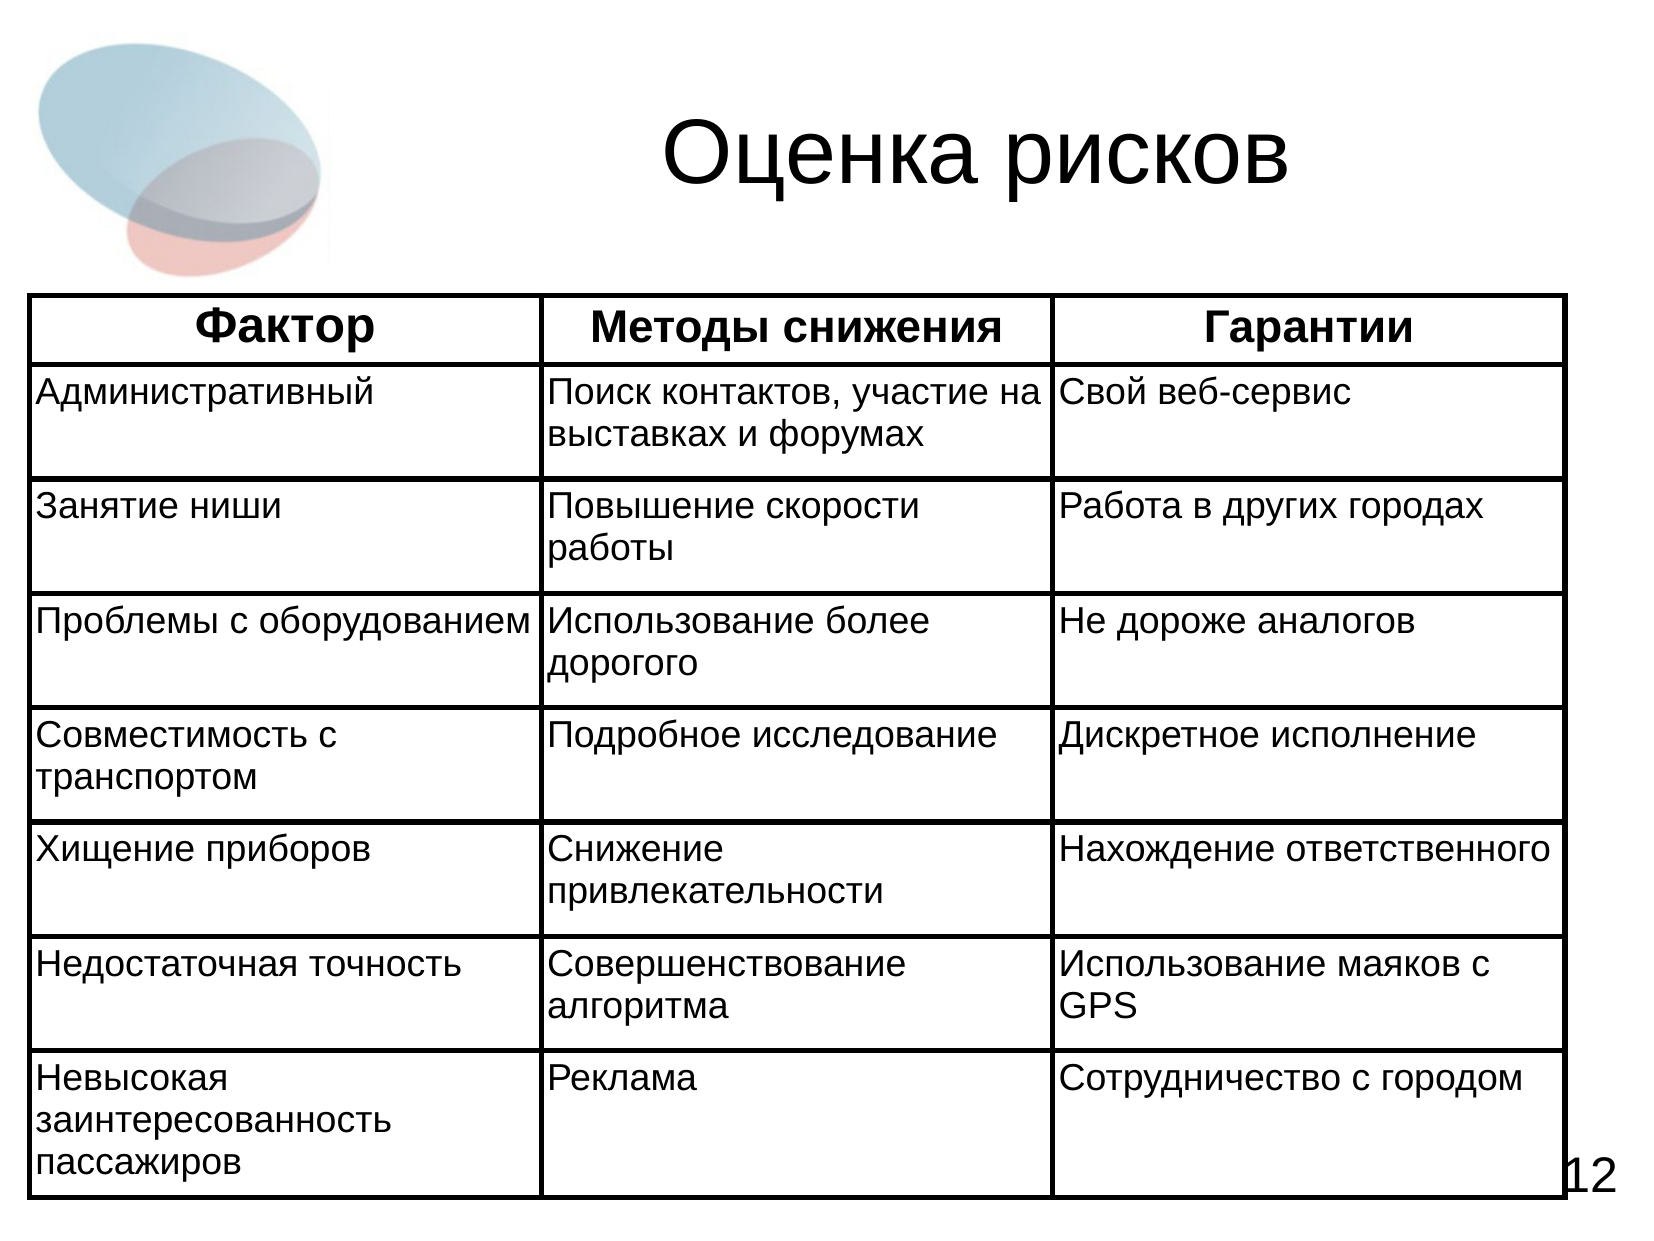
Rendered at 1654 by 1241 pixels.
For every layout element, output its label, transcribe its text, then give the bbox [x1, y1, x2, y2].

table_cell Использование маяков с GPS [1055, 939, 1562, 1048]
table_cell Реклама [544, 1053, 1050, 1195]
title Оценка рисков [383, 0, 1571, 307]
table_header Гарантии [1055, 298, 1562, 362]
table_cell Нахождение ответственного [1055, 825, 1562, 934]
table_cell Подробное исследование [544, 710, 1050, 819]
table_cell Использование более дорогого [544, 596, 1050, 705]
table_header Фактор [32, 298, 539, 362]
table_cell Административный [32, 367, 539, 476]
table_header Методы снижения [544, 298, 1050, 362]
table_cell Недостаточная точность [32, 939, 539, 1048]
table_cell Хищение приборов [32, 825, 539, 934]
table_cell Проблемы с оборудованием [32, 596, 539, 705]
text_box 12 [1568, 1162, 1575, 1188]
table_cell Повышение скорости работы [544, 482, 1050, 591]
table_cell Не дороже аналогов [1055, 596, 1562, 705]
text_box 12 [1547, 1139, 1633, 1211]
table_cell Совместимость с транспортом [32, 710, 539, 819]
table_cell Работа в других городах [1055, 482, 1562, 591]
table_cell Невысокая заинтересованность пассажиров [32, 1053, 539, 1195]
table_cell Свой веб-сервис [1055, 367, 1562, 476]
table_cell Снижение привлекательности [544, 825, 1050, 934]
table_cell Сотрудничество с городом [1055, 1053, 1562, 1195]
table_cell Занятие ниши [32, 482, 539, 591]
table_cell Совершенствование алгоритма [544, 939, 1050, 1048]
picture [29, 29, 331, 293]
table_cell Дискретное исполнение [1055, 710, 1562, 819]
table_cell Поиск контактов, участие на выставках и форумах [544, 367, 1050, 476]
